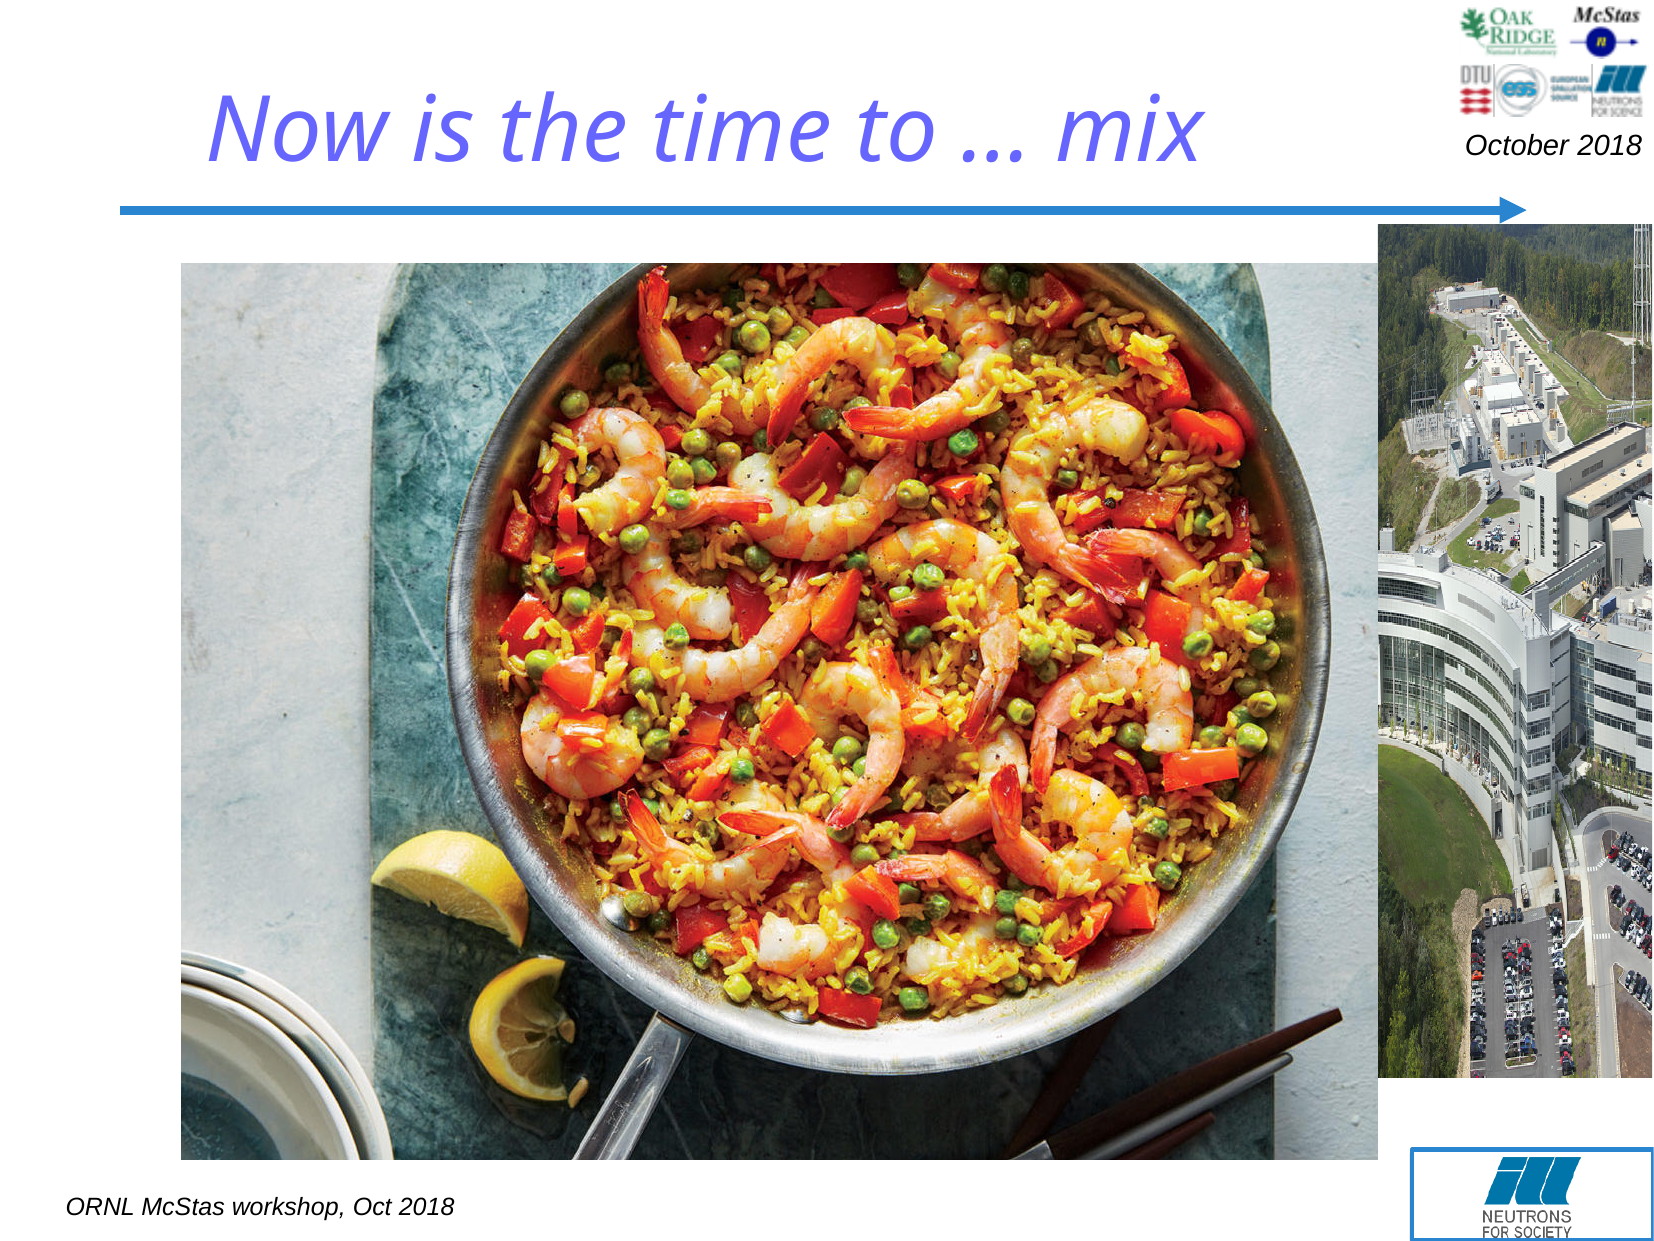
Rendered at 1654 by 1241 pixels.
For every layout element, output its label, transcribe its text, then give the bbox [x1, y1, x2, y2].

picture [181, 224, 1653, 1160]
picture [1479, 1153, 1583, 1241]
title Now is the time to … mix [82, 49, 1328, 203]
picture [1459, 64, 1649, 117]
picture [1458, 6, 1650, 59]
